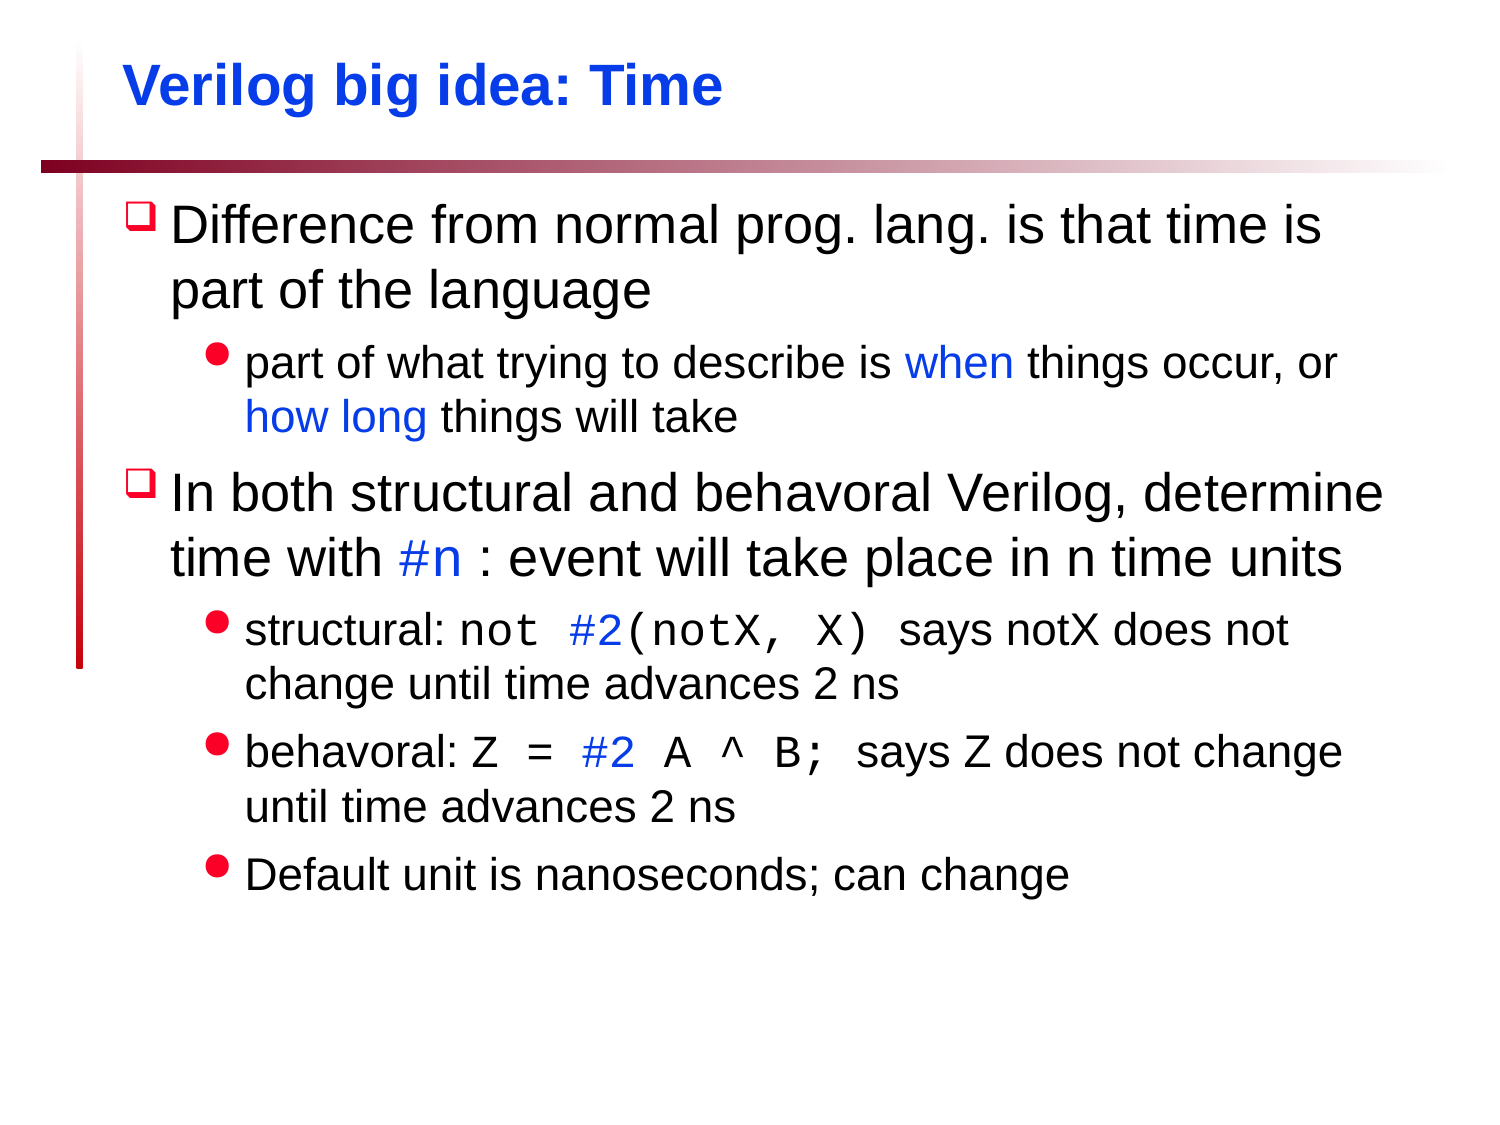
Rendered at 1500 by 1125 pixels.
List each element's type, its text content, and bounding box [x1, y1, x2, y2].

list Difference from normal prog. lang. is that time is part of the language part of what trying to describe is when things occur, or how long things will take In both structural and behavoral Verilog, determine time with #n : event will take place in n time units structural: not #2(notX, X) says notX does not change until time advances 2 ns behavoral: Z = #2 A ^ B; says Z does not change until time advances 2 ns Default unit is nanoseconds; can change [112, 185, 1400, 1112]
title Verilog big idea: Time [112, 43, 1400, 185]
